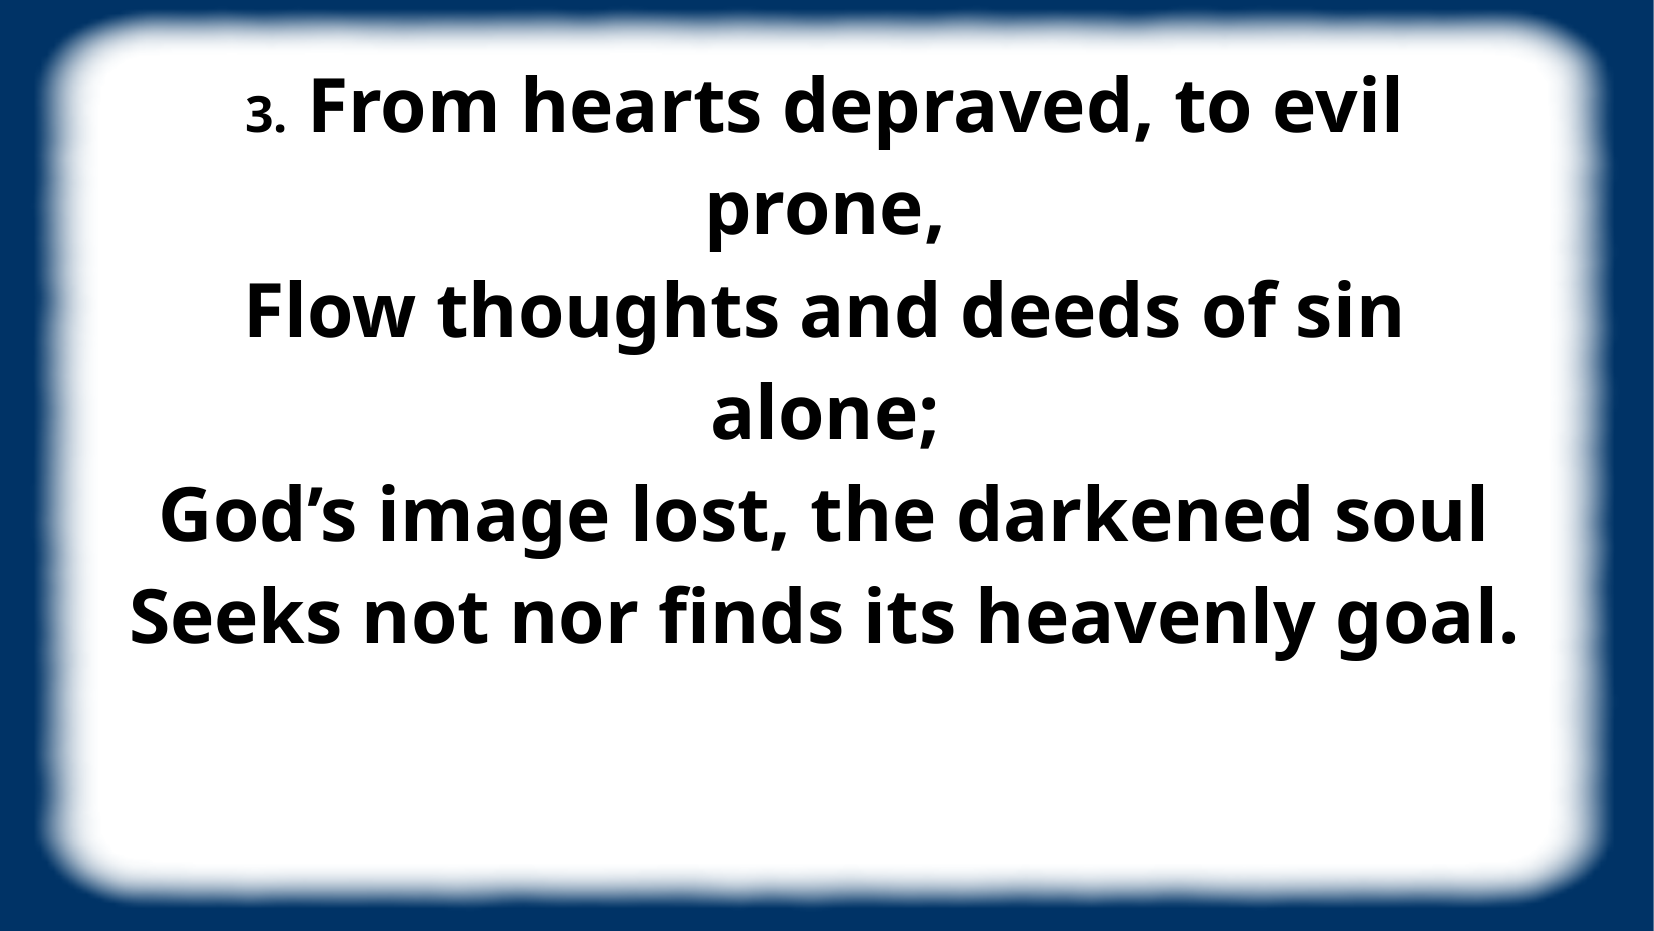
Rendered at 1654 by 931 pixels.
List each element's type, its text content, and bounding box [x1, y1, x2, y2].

text_box 3. From hearts depraved, to evil prone, Flow thoughts and deeds of sin alone; God’s image lost, the darkened soul Seeks not nor finds its heavenly goal. [105, 45, 1546, 460]
picture [0, 0, 1654, 931]
